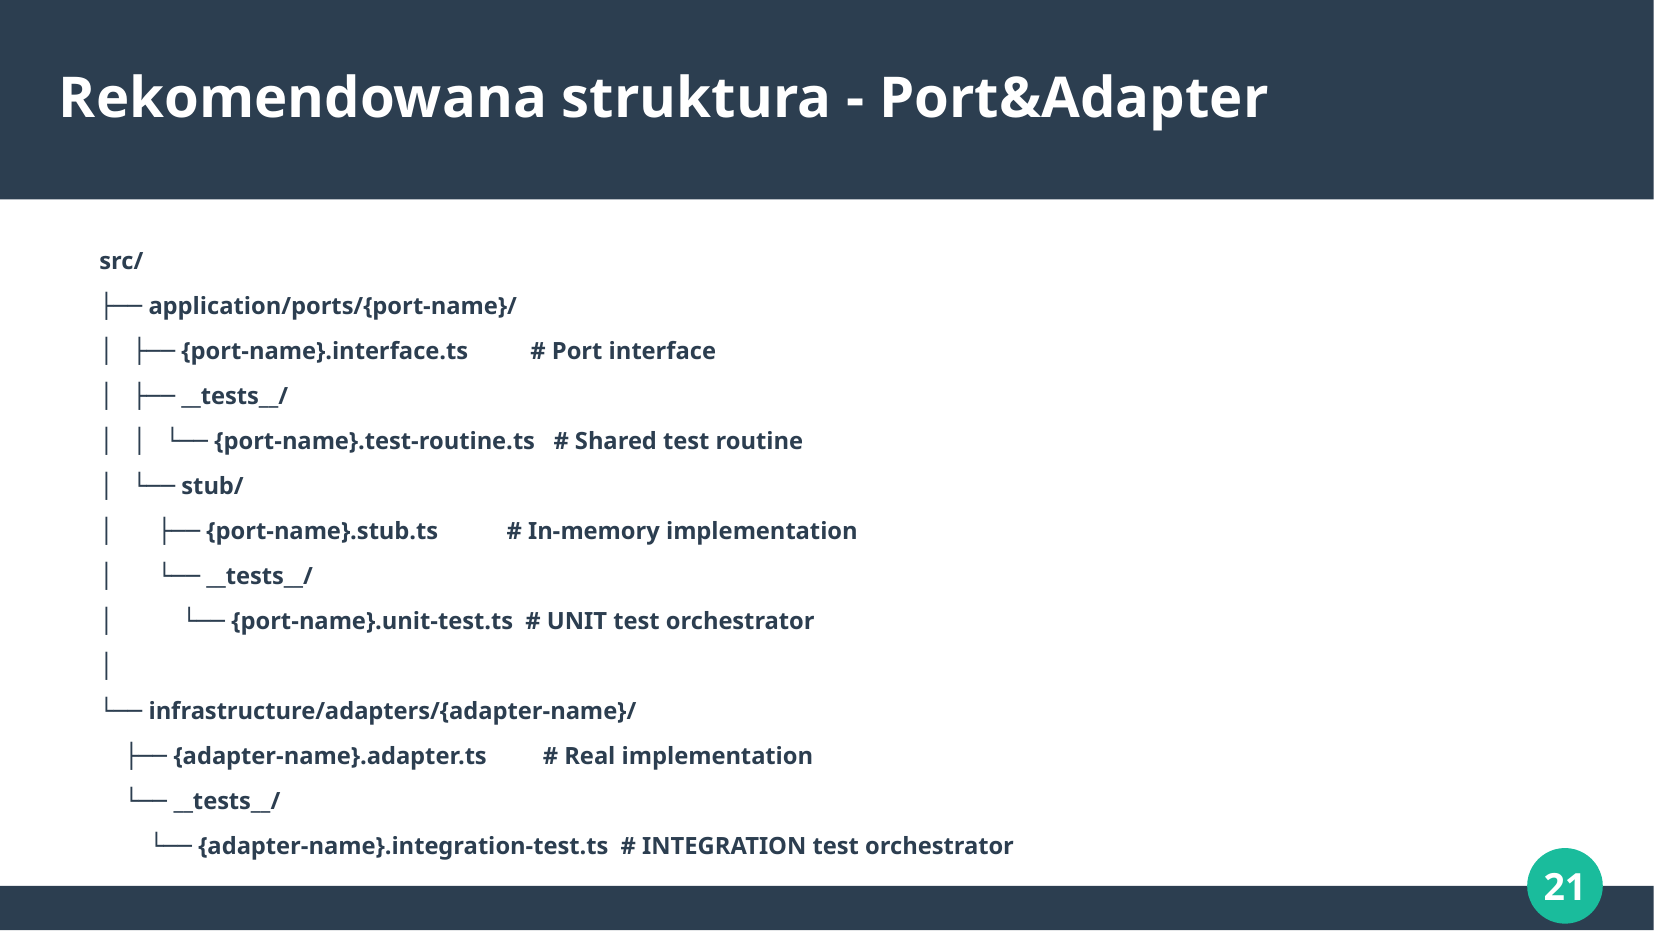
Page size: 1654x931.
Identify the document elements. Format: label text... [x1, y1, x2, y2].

list src/ ├── application/ports/{port-name}/ │ ├── {port-name}.interface.ts # Port interface │ ├── __tests__/ │ │ └── {port-name}.test-routine.ts # Shared test routine │ └── stub/ │ ├── {port-name}.stub.ts # In-memory implementation │ └── __tests__/ │ └── {port-name}.unit-test.ts # UNIT test orchestrator │ └── infrastructure/adapters/{adapter-name}/ ├── {adapter-name}.adapter.ts # Real implementation └── __tests__/ └── {adapter-name}.integration-test.ts # INTEGRATION test orchestrator [59, 243, 1595, 864]
title Rekomendowana struktura - Port&Adapter [59, 37, 1595, 156]
